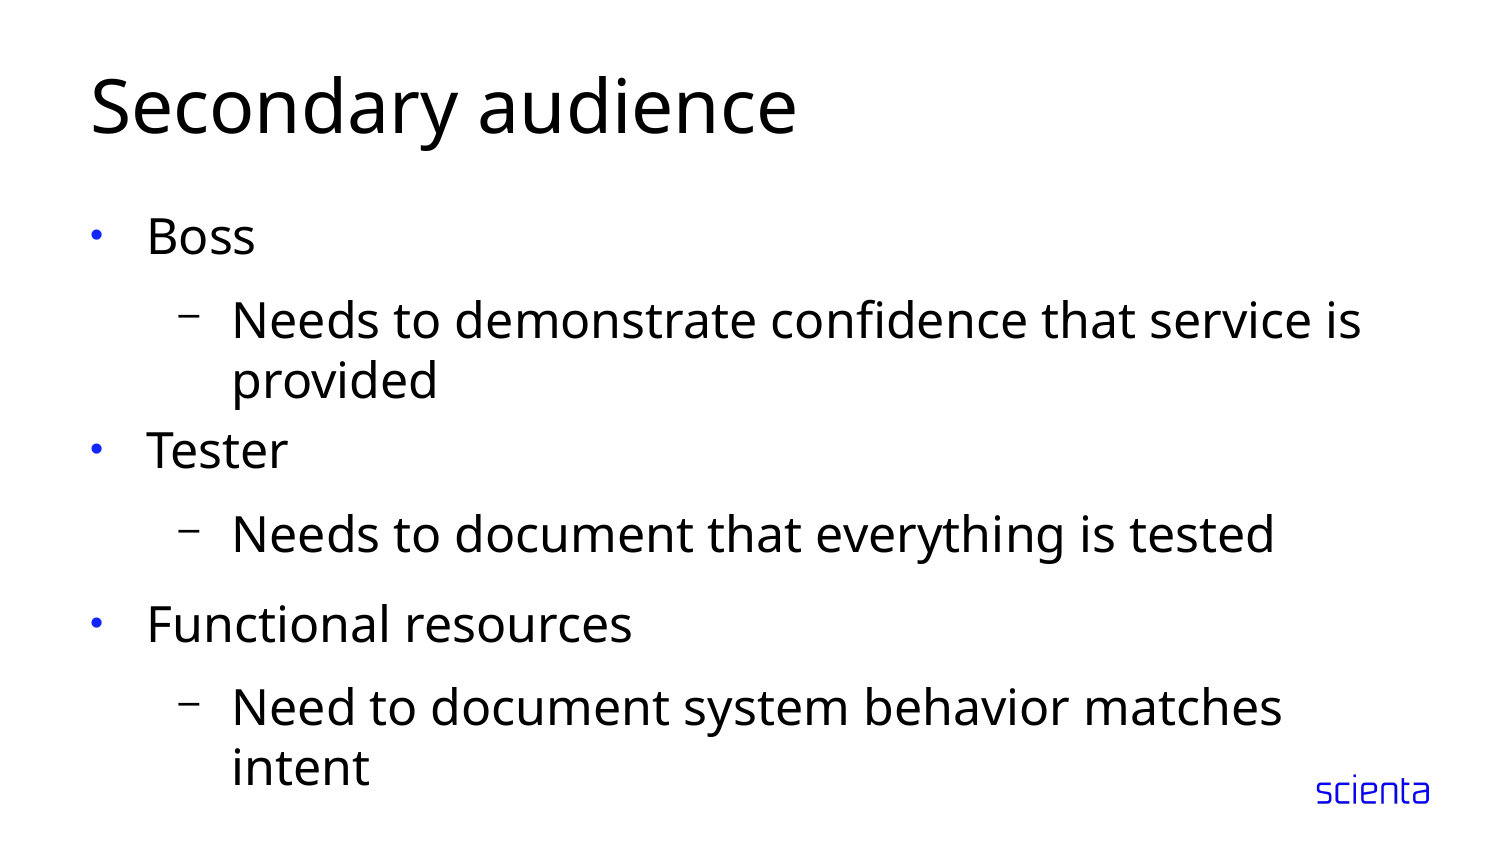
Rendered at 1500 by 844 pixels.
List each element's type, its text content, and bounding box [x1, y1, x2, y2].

list Boss Needs to demonstrate confidence that service is provided Tester Needs to document that everything is tested Functional resources Need to document system behavior matches intent [75, 196, 1425, 754]
picture [1313, 771, 1432, 806]
title Secondary audience [75, 33, 1425, 175]
